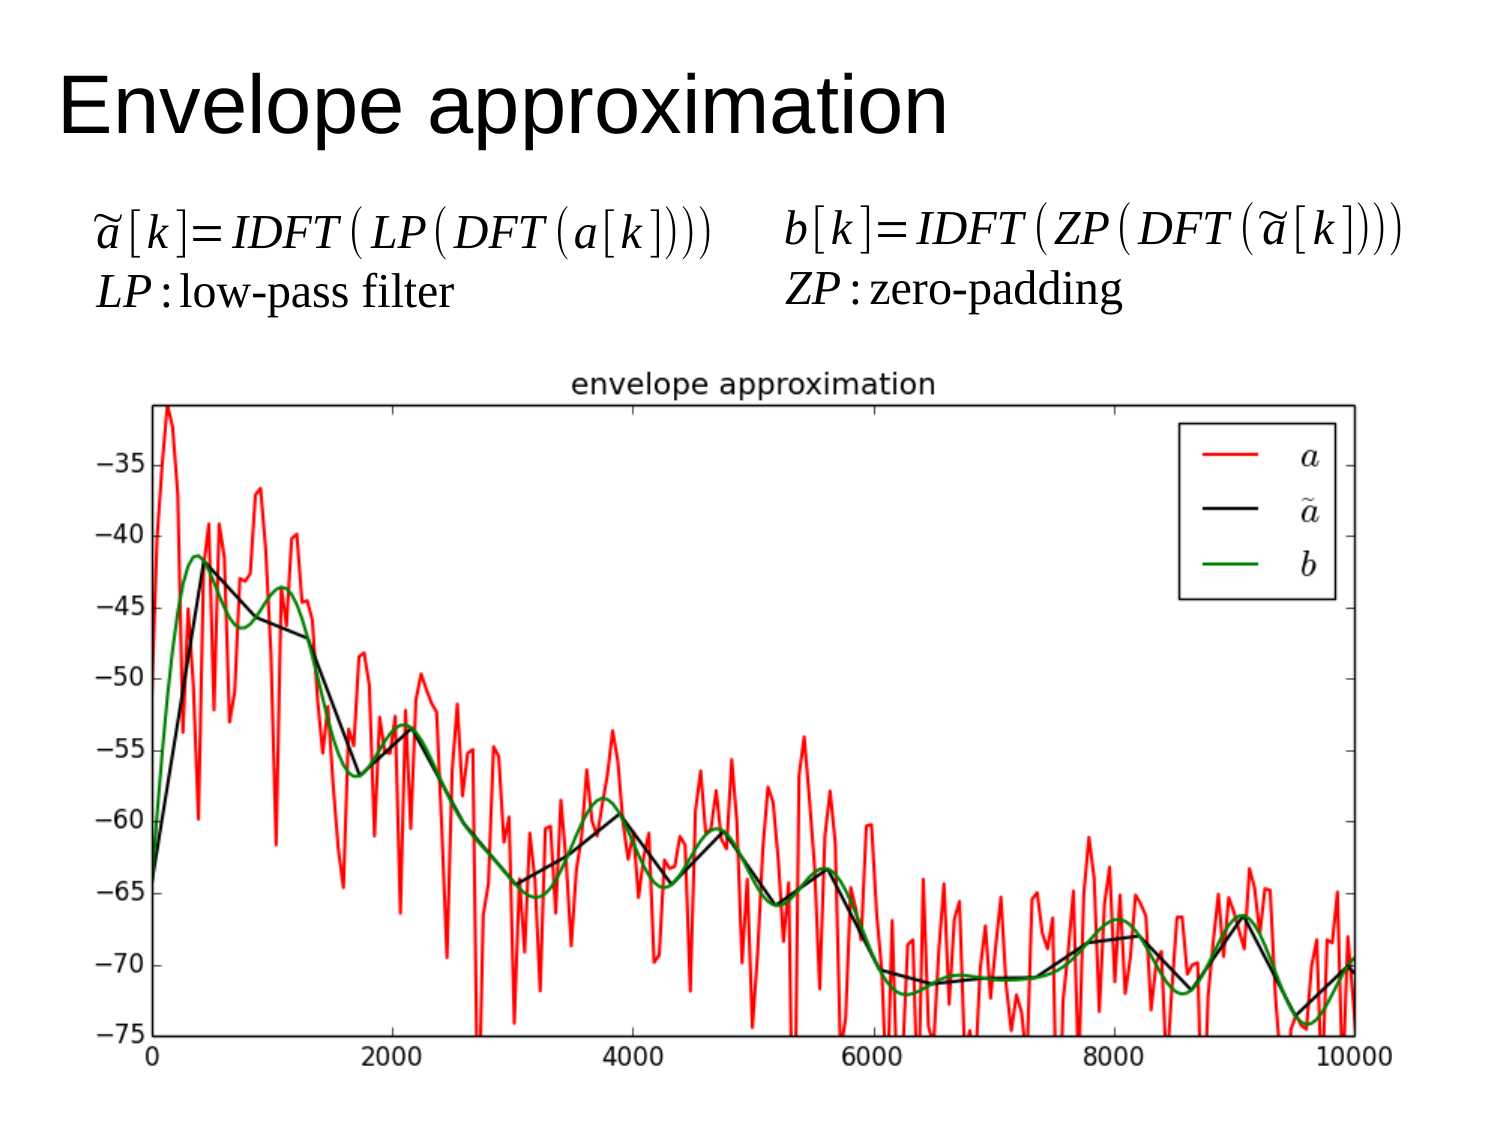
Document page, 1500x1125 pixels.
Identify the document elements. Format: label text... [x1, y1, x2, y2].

chart [777, 200, 1411, 316]
title Envelope approximation [57, 19, 1283, 190]
picture [68, 345, 1419, 1096]
chart [84, 204, 719, 319]
